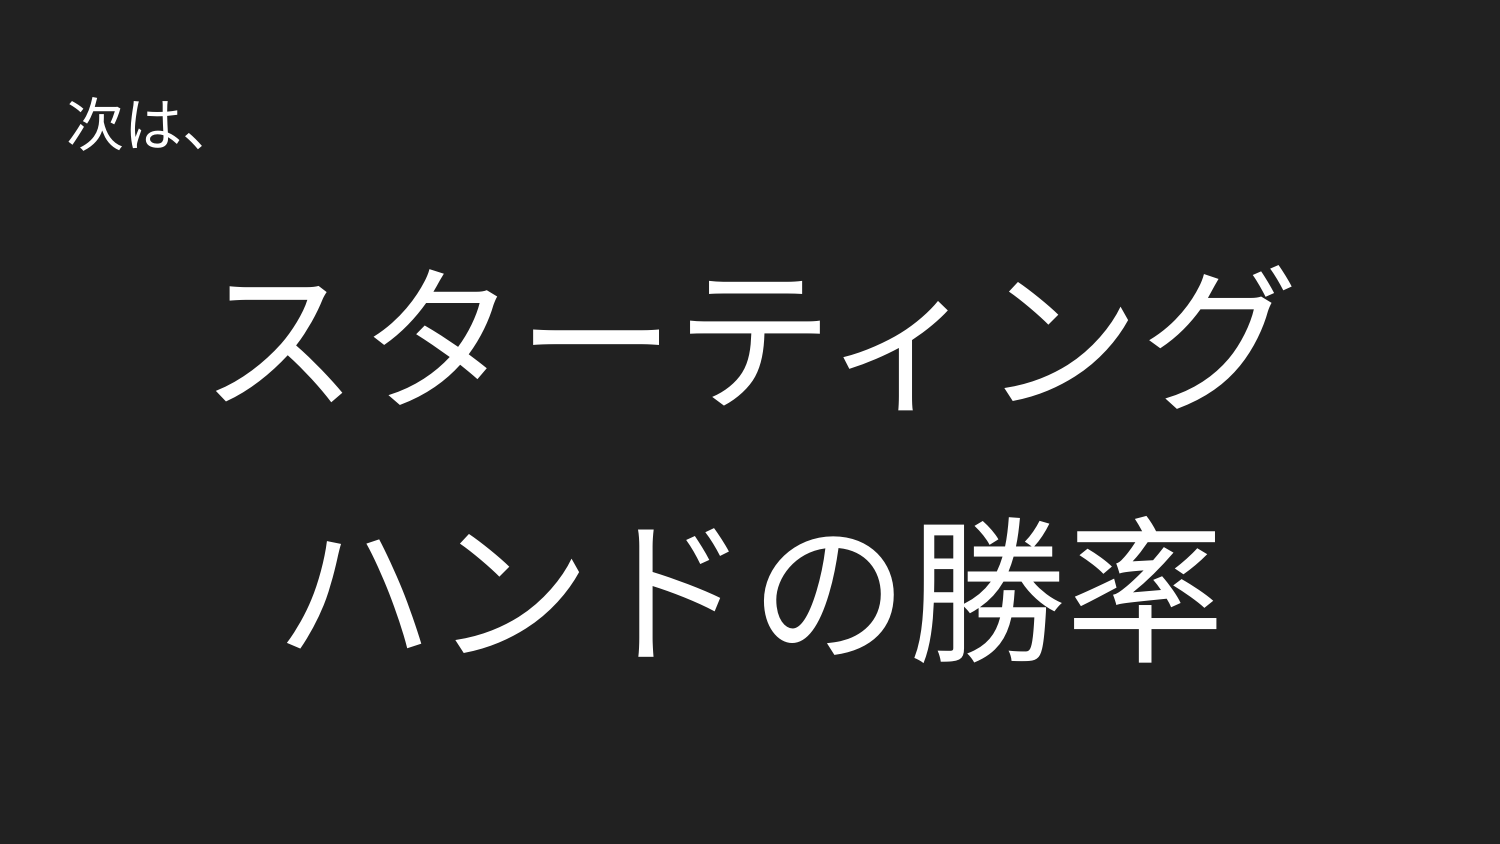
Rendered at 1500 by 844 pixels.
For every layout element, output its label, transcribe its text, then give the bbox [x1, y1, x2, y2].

title 次は、 [51, 72, 1449, 167]
list スターティング ハンドの勝率 [51, 167, 1449, 728]
